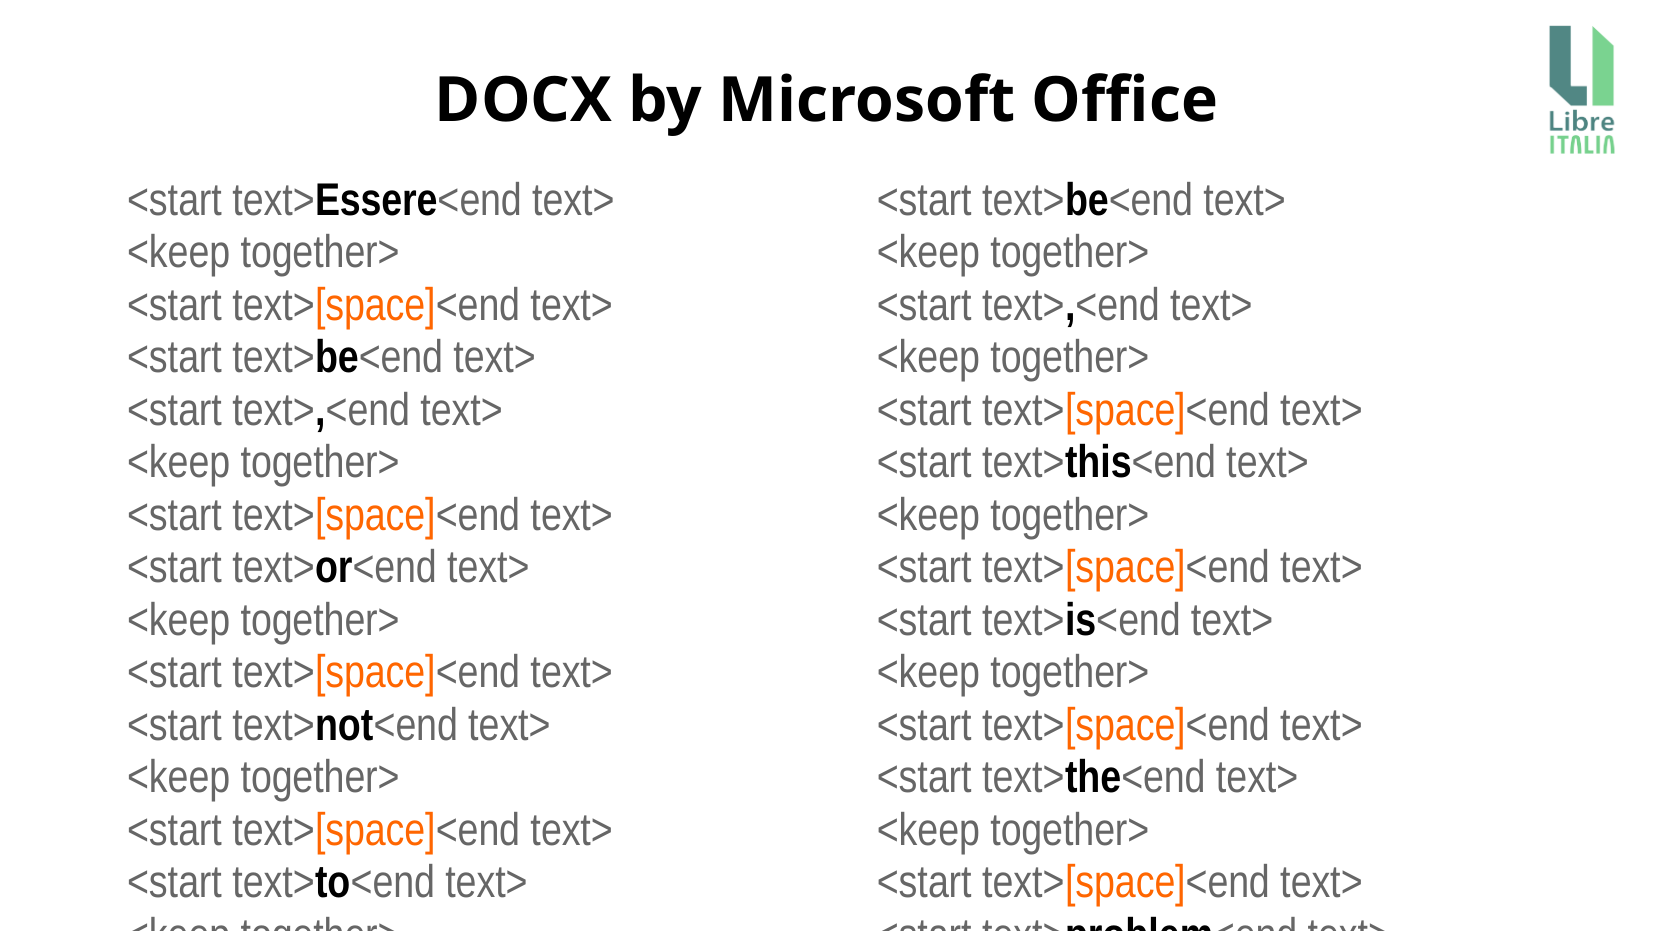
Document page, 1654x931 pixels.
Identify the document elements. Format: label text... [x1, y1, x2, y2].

title DOCX by Microsoft Office [129, 44, 1525, 151]
text_box <start text>be<end text> <keep together> <start text>,<end text> <keep together> <start text>[space]<end text> <start text>this<end text> <keep together> <start text>[space]<end text> <start text>is<end text> <keep together> <start text>[space]<end text> <start text>the<end text> <keep together> <start text>[space]<end text> <start text>problem<end text> <start text>.<end text> [862, 165, 1490, 869]
text_box <start text>Essere<end text> <keep together> <start text>[space]<end text> <start text>be<end text> <start text>,<end text> <keep together> <start text>[space]<end text> <start text>or<end text> <keep together> <start text>[space]<end text> <start text>not<end text> <keep together> <start text>[space]<end text> <start text>to<end text> <keep together> <start text>[space]<end text> [112, 165, 733, 913]
picture [1529, 23, 1632, 158]
